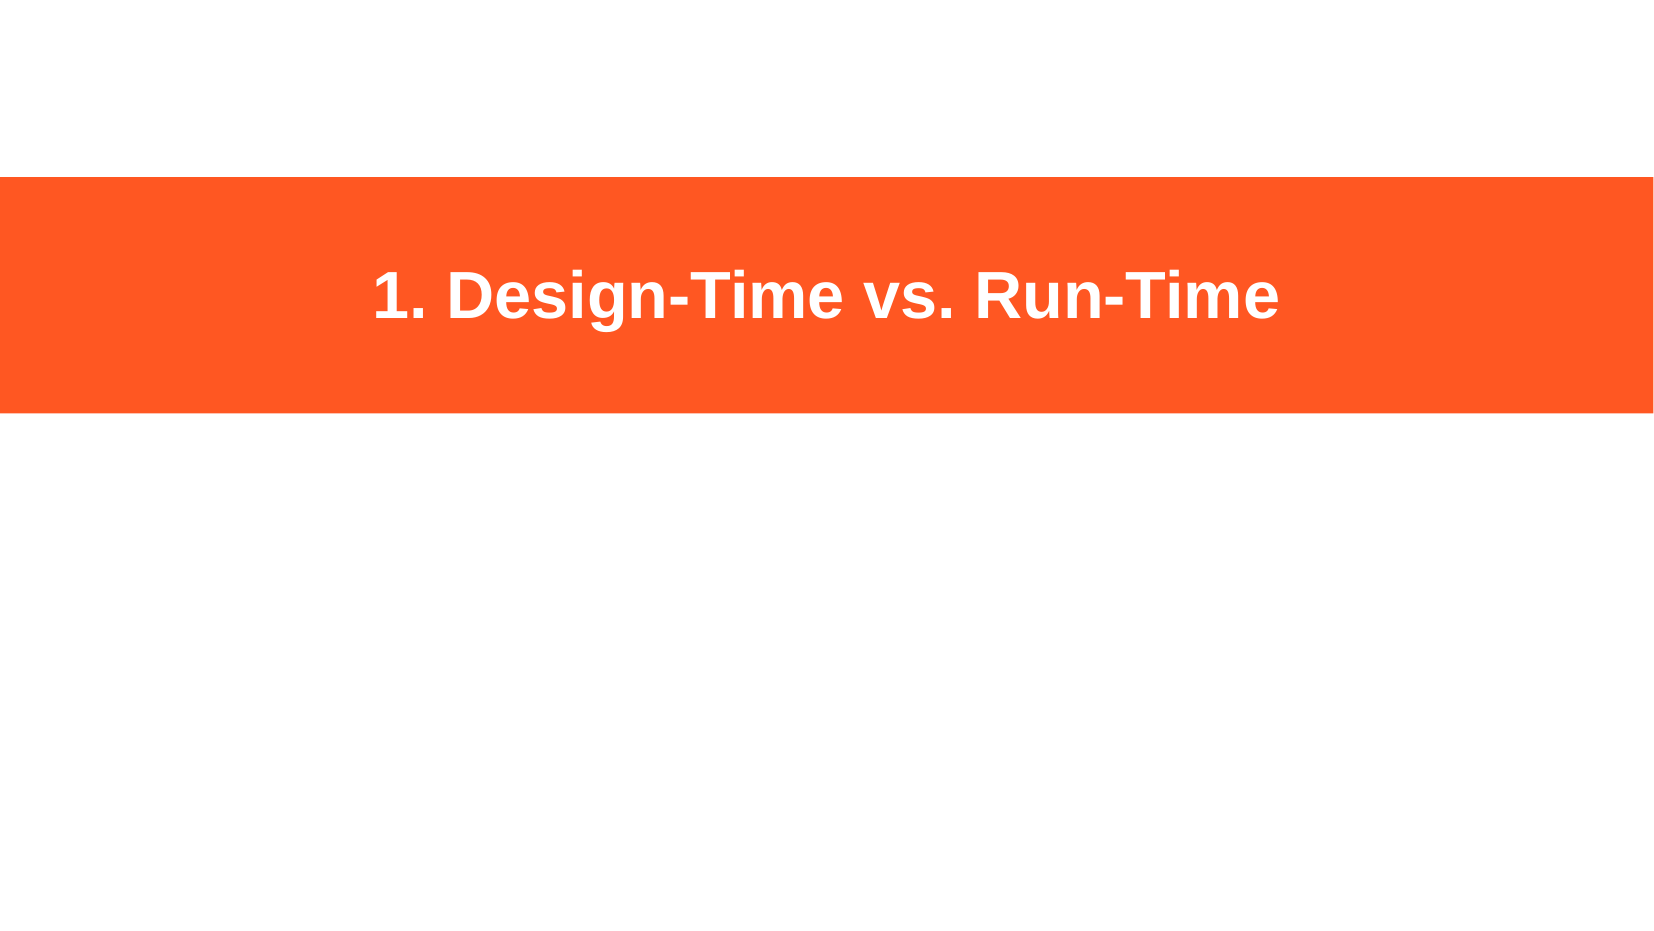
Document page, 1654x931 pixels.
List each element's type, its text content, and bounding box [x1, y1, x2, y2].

title 1. Design-Time vs. Run-Time [0, 177, 1654, 414]
